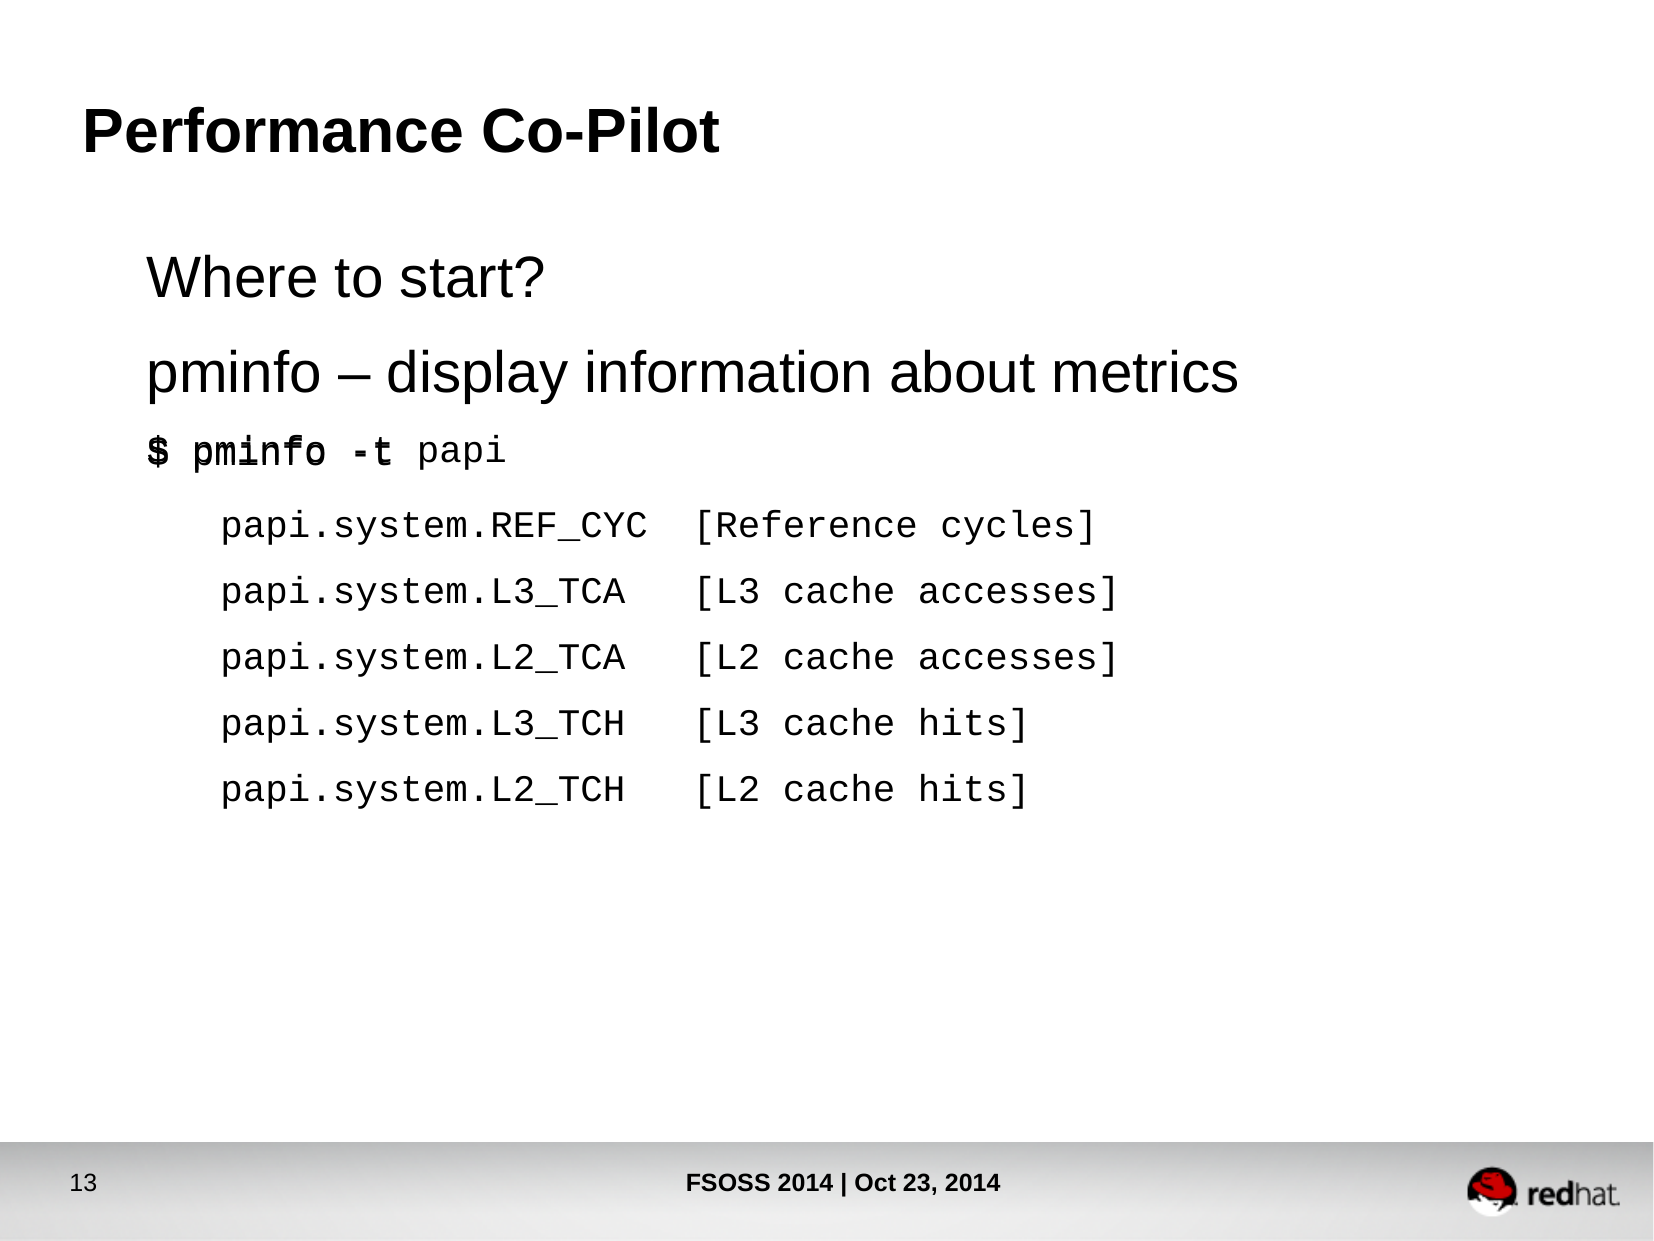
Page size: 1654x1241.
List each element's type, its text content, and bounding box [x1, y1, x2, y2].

picture [0, 1142, 1654, 1241]
title Performance Co-Pilot [82, 37, 1571, 226]
list Where to start? pminfo – display information about metrics $ pminfo -t papi.system.REF_CYC [Reference cycles] papi.system.L3_TCA [L3 cache accesses] papi.system.L2_TCA [L2 cache accesses] papi.system.L3_TCH [L3 cache hits] papi.system.L2_TCH [L2 cache hits] [86, 244, 1576, 1039]
list $ pminfo -t papi [86, 360, 931, 481]
